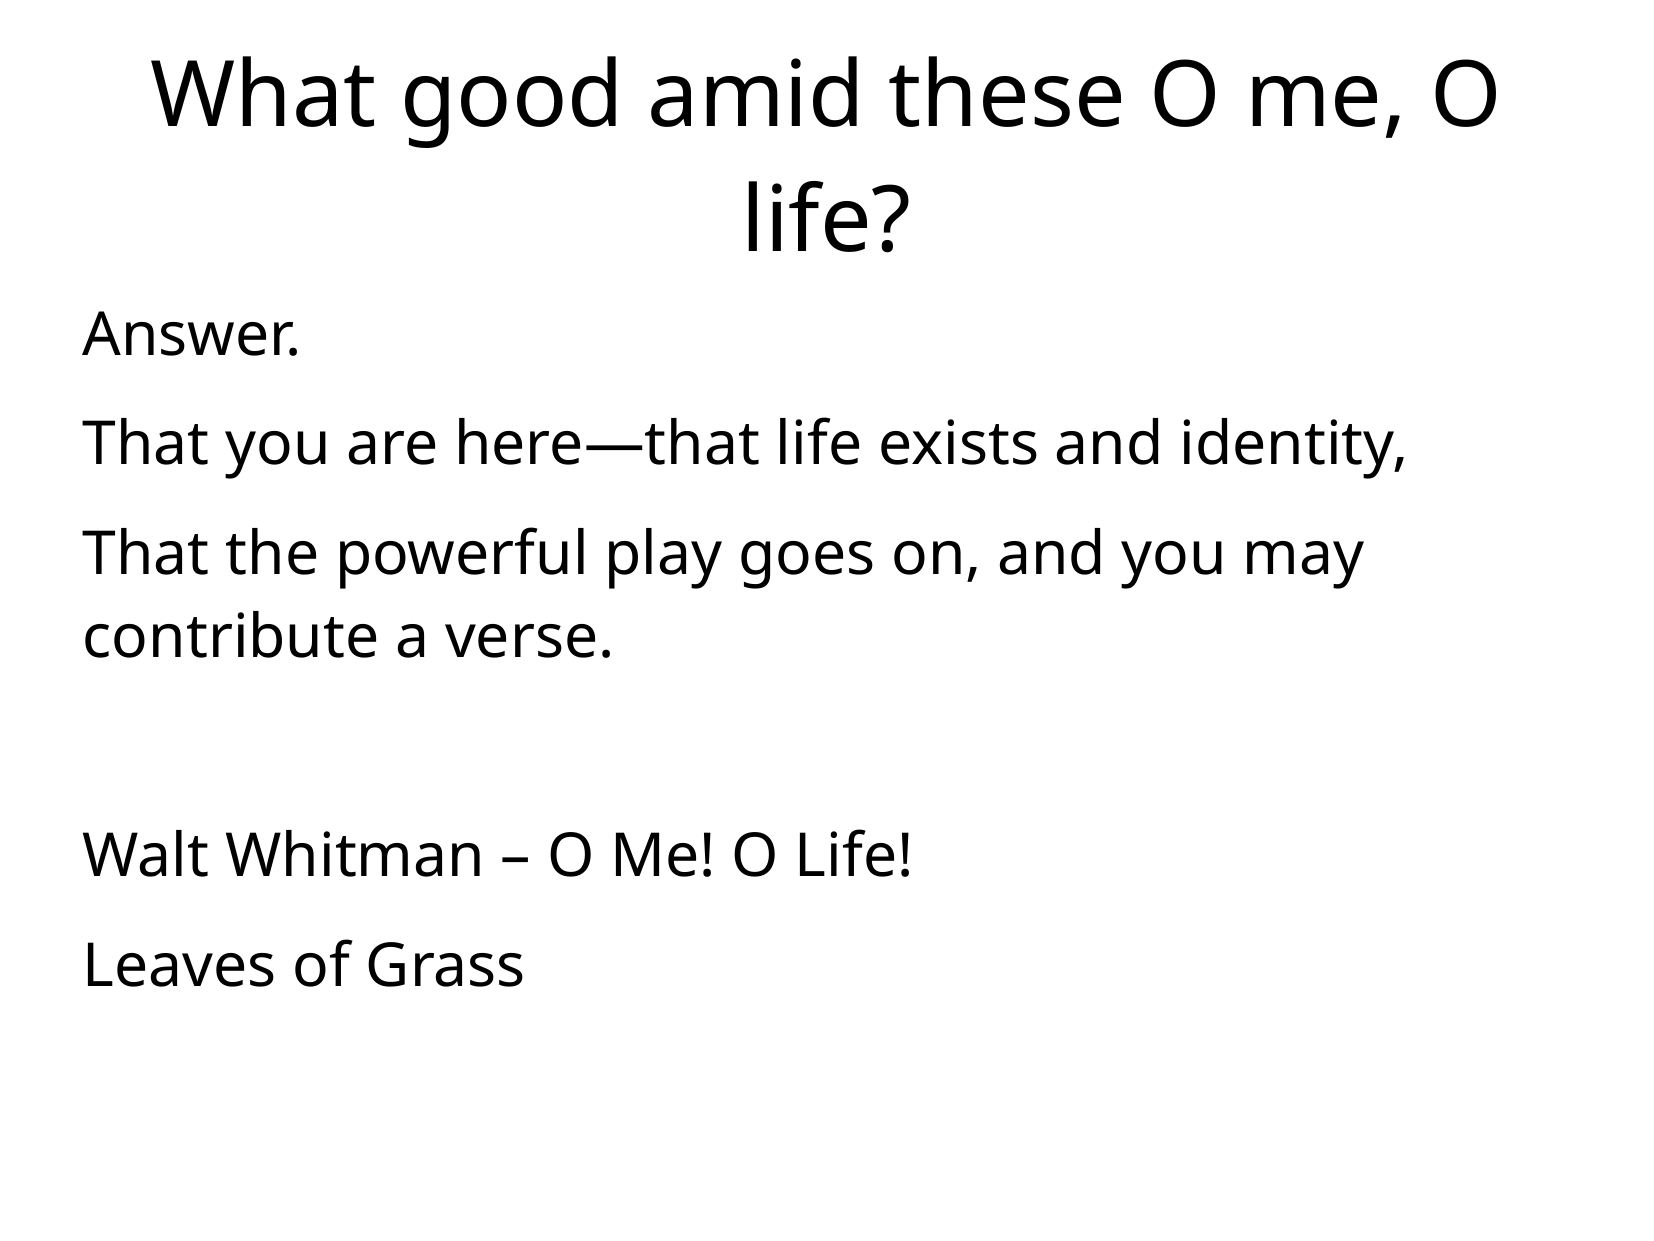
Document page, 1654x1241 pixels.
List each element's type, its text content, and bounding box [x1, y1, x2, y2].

title What good amid these O me, O life? [82, 49, 1571, 257]
list Answer. That you are here—that life exists and identity, That the powerful play goes on, and you may contribute a verse. Walt Whitman – O Me! O Life! Leaves of Grass [82, 290, 1571, 1010]
